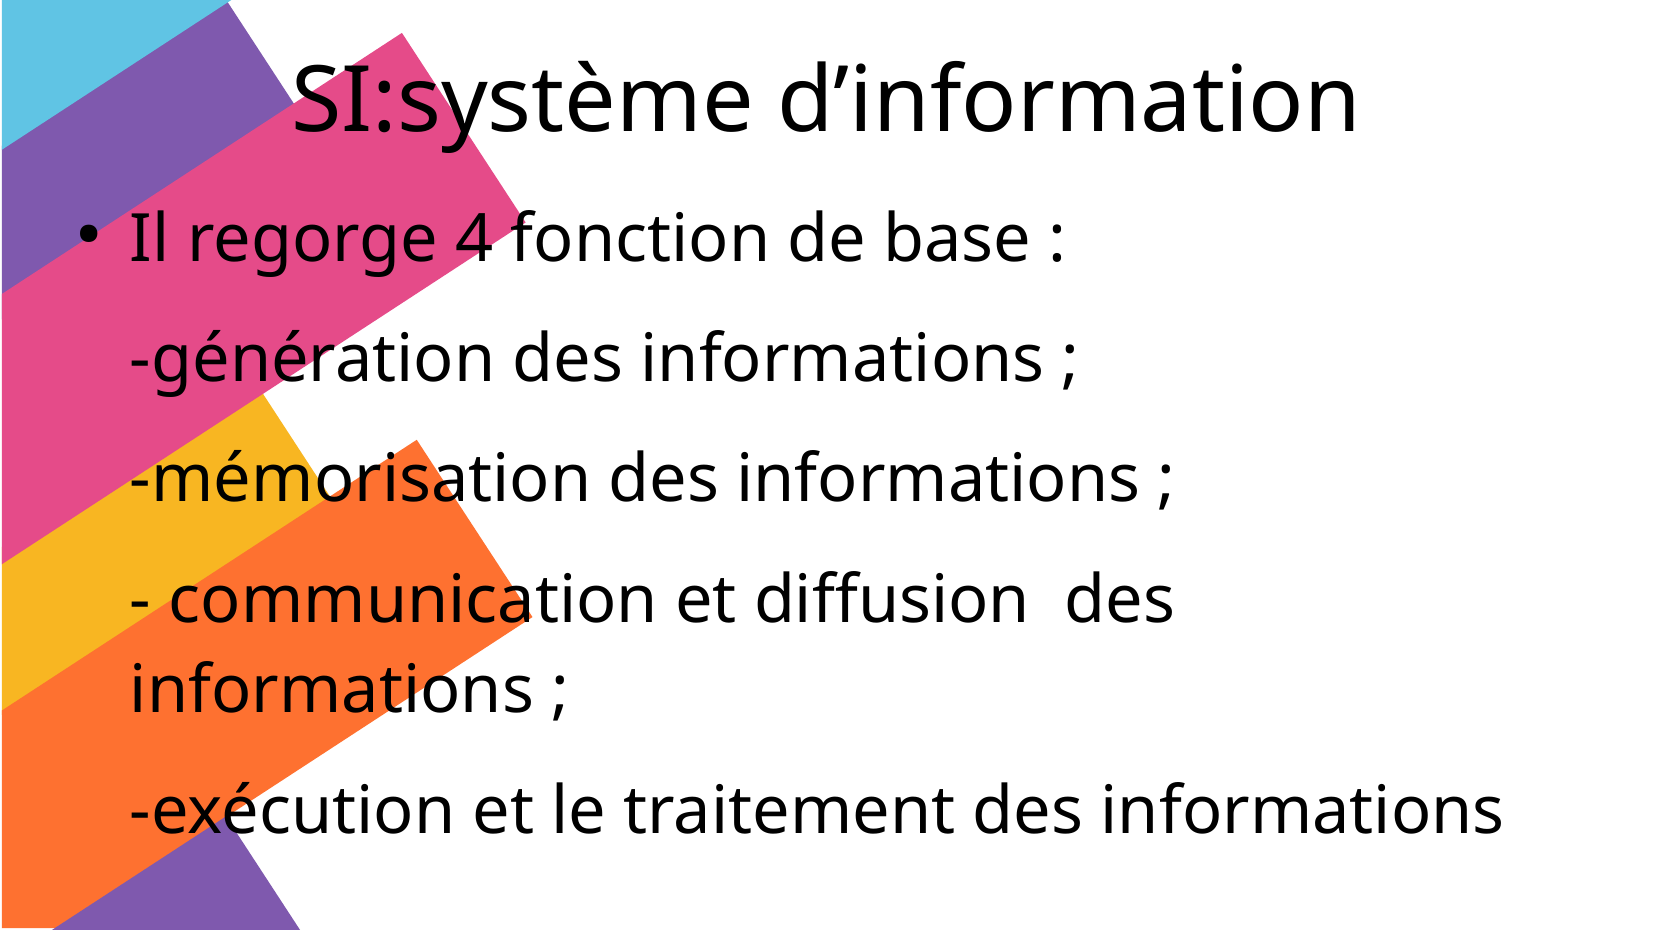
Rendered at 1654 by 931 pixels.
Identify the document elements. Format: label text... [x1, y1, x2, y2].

title SI:système d’information [29, 42, 1625, 150]
list Il regorge 4 fonction de base : -génération des informations ; -mémorisation des informations ; - communication et diffusion des informations ; -exécution et le traitement des informations [59, 190, 1595, 899]
